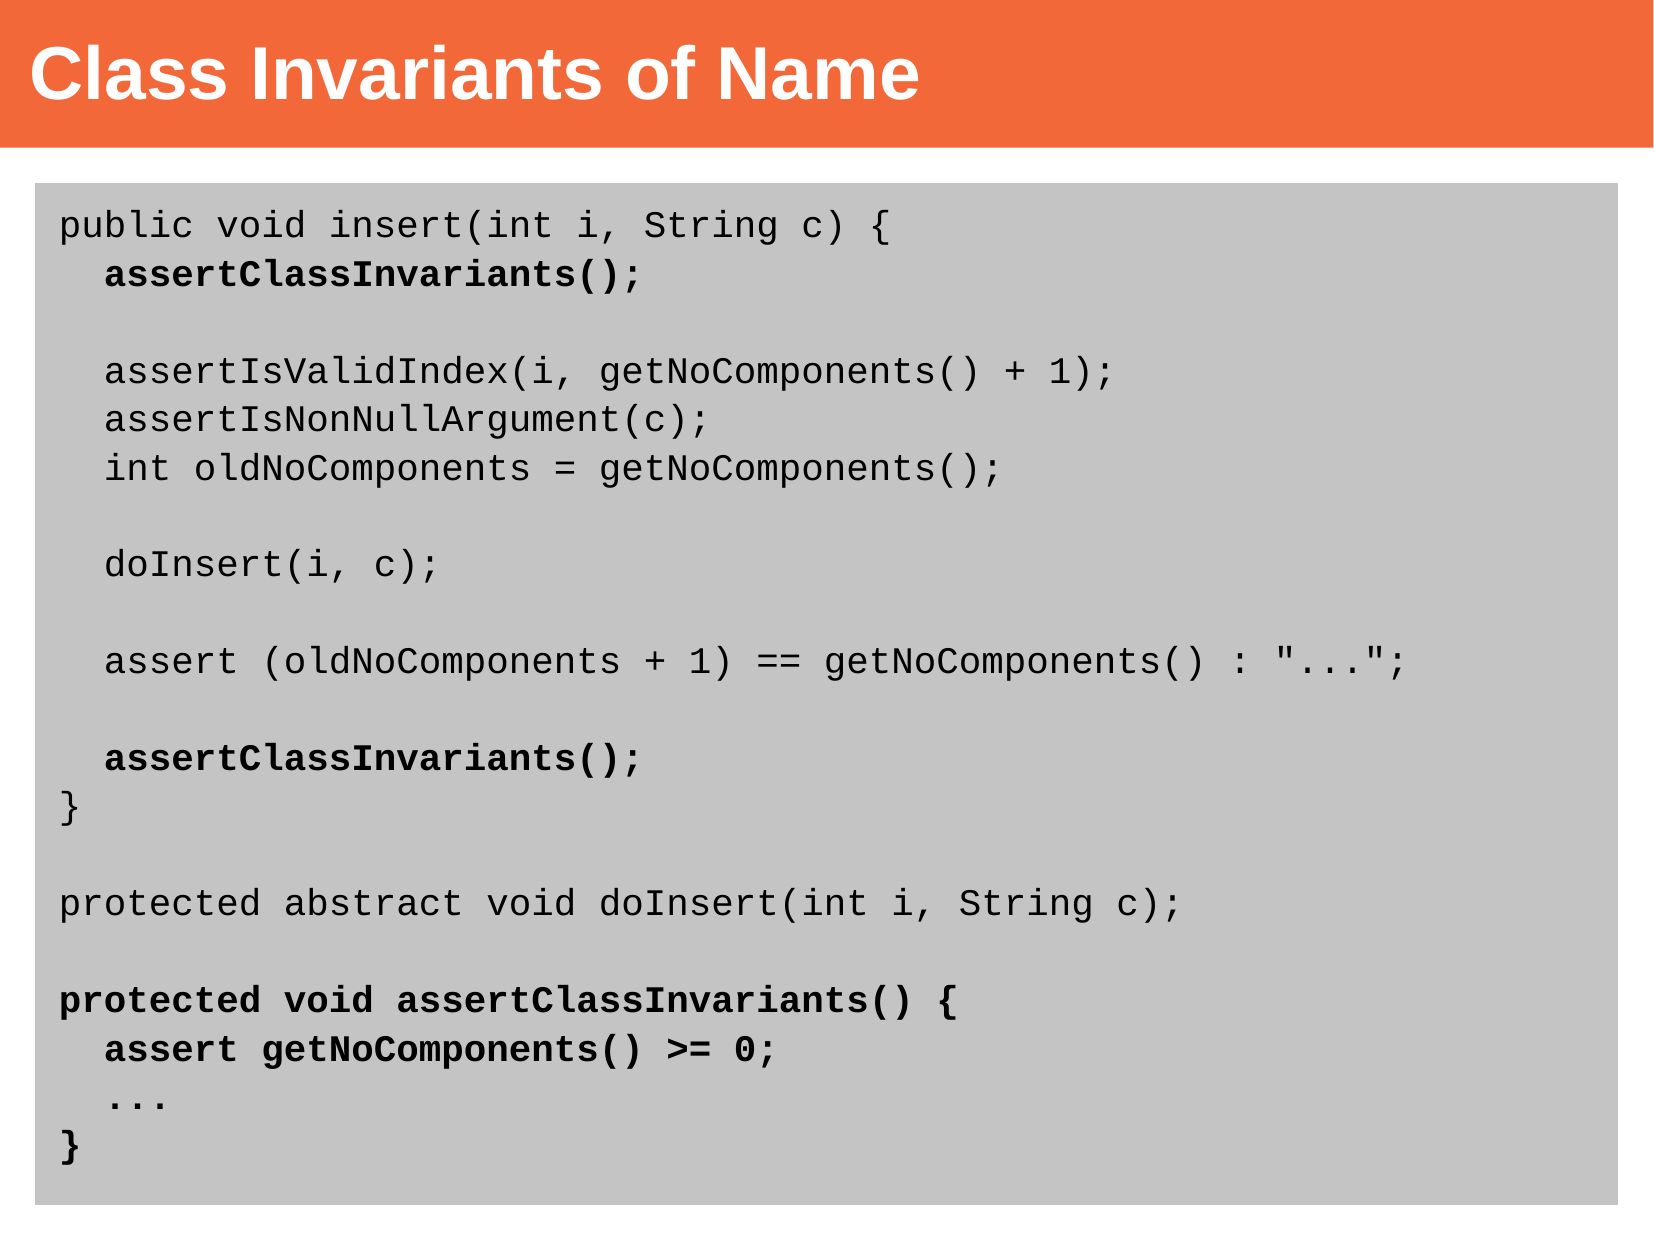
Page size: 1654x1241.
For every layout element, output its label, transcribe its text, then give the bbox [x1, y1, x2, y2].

title Class Invariants of Name [0, 0, 1654, 148]
list public void insert(int i, String c) { assertClassInvariants(); assertIsValidIndex(i, getNoComponents() + 1); assertIsNonNullArgument(c); int oldNoComponents = getNoComponents(); doInsert(i, c); assert (oldNoComponents + 1) == getNoComponents() : "..."; assertClassInvariants(); } protected abstract void doInsert(int i, String c); protected void assertClassInvariants() { assert getNoComponents() >= 0; ... } [29, 177, 1625, 1211]
